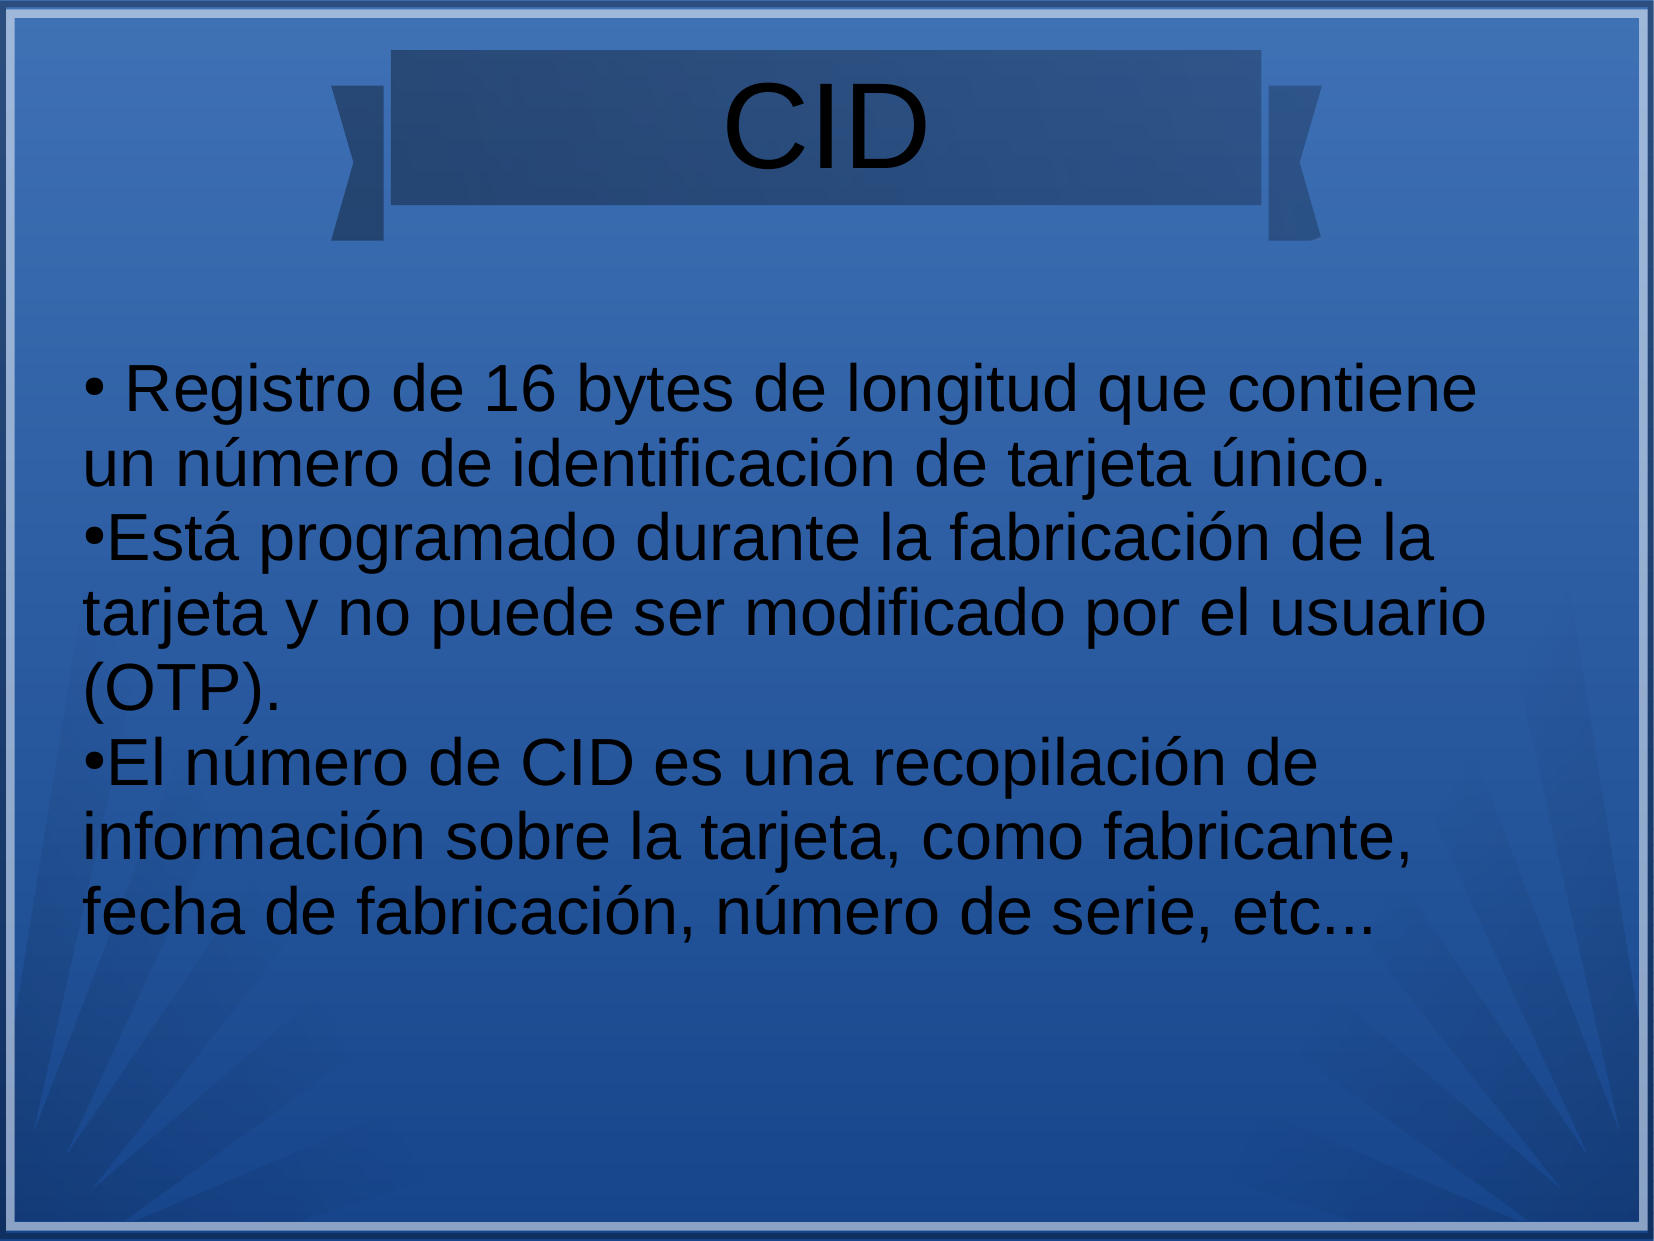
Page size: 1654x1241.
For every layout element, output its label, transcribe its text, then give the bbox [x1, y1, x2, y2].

title CID [389, 47, 1264, 205]
subtitle Registro de 16 bytes de longitud que contiene un número de identificación de tarjeta único. Está programado durante la fabricación de la tarjeta y no puede ser modificado por el usuario (OTP). El número de CID es una recopilación de información sobre la tarjeta, como fabricante, fecha de fabricación, número de serie, etc... [82, 290, 1571, 1010]
